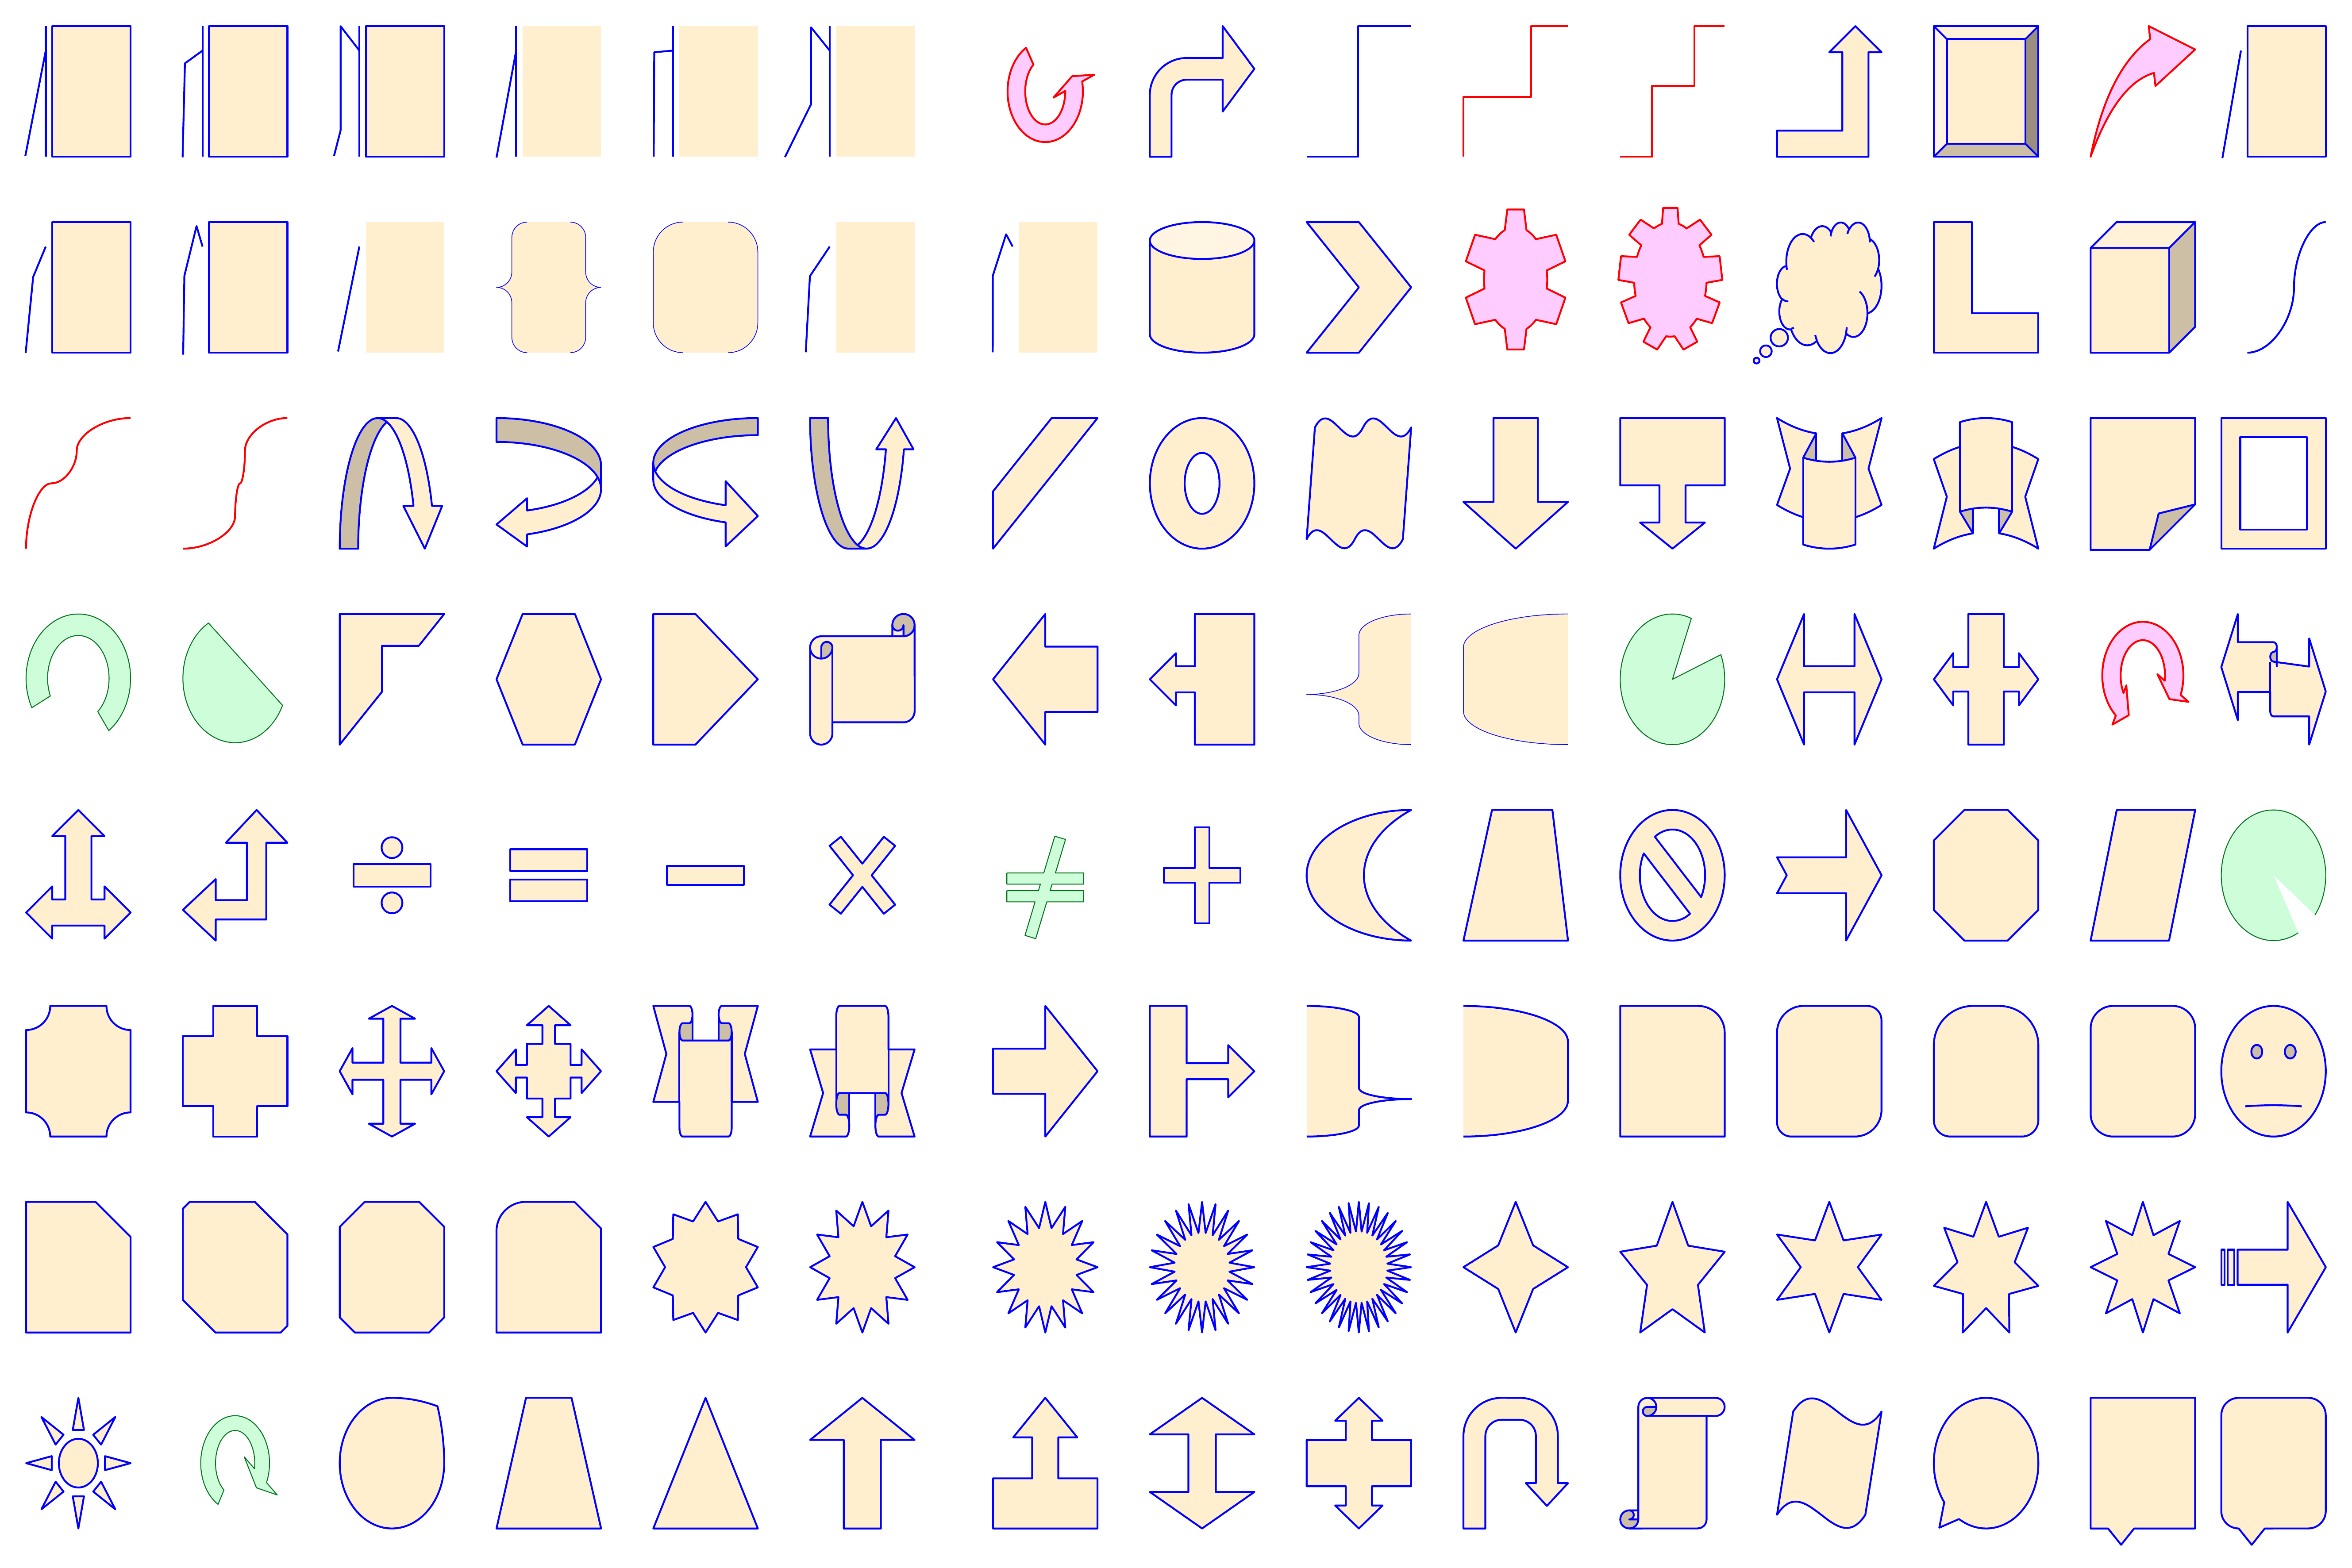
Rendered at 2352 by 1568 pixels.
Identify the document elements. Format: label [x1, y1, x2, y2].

text_box [836, 222, 915, 353]
text_box [2090, 26, 2195, 157]
text_box [1934, 1202, 2039, 1333]
text_box [2090, 1398, 2195, 1545]
text_box [667, 866, 744, 885]
text_box [26, 1006, 131, 1137]
text_box [1777, 614, 1882, 745]
text_box [200, 1415, 277, 1505]
text_box [1620, 614, 1725, 745]
text_box [1777, 222, 1882, 354]
text_box [183, 1202, 288, 1333]
text_box [496, 222, 601, 353]
text_box [510, 880, 587, 901]
text_box [1777, 418, 1882, 549]
text_box [2102, 622, 2189, 725]
text_box [381, 837, 403, 858]
text_box [653, 614, 758, 745]
text_box [1150, 1202, 1255, 1333]
text_box [1019, 222, 1097, 353]
text_box [1463, 418, 1568, 549]
text_box [93, 1417, 115, 1445]
text_box [510, 849, 587, 871]
text_box [1150, 1398, 1255, 1529]
text_box [496, 1398, 601, 1529]
text_box [679, 26, 758, 157]
text_box [1933, 418, 2039, 549]
text_box [2221, 1006, 2326, 1137]
text_box [2221, 1398, 2326, 1545]
text_box [381, 892, 403, 914]
text_box [2221, 1249, 2225, 1285]
text_box [26, 1202, 131, 1333]
text_box [1306, 1202, 1411, 1333]
text_box [41, 1481, 64, 1510]
text_box [993, 614, 1098, 745]
text_box [58, 1438, 98, 1488]
text_box [26, 1456, 52, 1470]
text_box [1150, 26, 1255, 157]
text_box [2228, 1249, 2235, 1285]
text_box [339, 418, 443, 549]
text_box [1620, 1398, 1725, 1529]
text_box [653, 1398, 758, 1529]
text_box [1306, 1006, 1412, 1137]
text_box [1753, 357, 1760, 364]
text_box [1306, 614, 1411, 745]
text_box [653, 1006, 758, 1137]
text_box [1007, 47, 1094, 142]
text_box [2090, 1202, 2195, 1333]
text_box [810, 1006, 915, 1137]
text_box [653, 1202, 758, 1333]
text_box [52, 26, 131, 157]
text_box [1620, 418, 1725, 549]
text_box [339, 1398, 444, 1529]
text_box [1150, 418, 1255, 549]
text_box [2221, 810, 2326, 941]
text_box [1620, 1202, 1725, 1333]
text_box [2090, 223, 2195, 353]
text_box [810, 614, 915, 745]
text_box [354, 864, 431, 887]
text_box [1620, 810, 1725, 941]
text_box [810, 1398, 915, 1529]
text_box [26, 614, 131, 731]
text_box [366, 26, 444, 157]
text_box [2090, 810, 2195, 941]
text_box [1620, 1006, 1725, 1137]
text_box [497, 418, 601, 547]
text_box [1760, 345, 1772, 357]
text_box [2248, 26, 2326, 157]
text_box [2221, 418, 2326, 549]
text_box [2090, 1006, 2195, 1137]
text_box [1306, 418, 1411, 549]
text_box [1306, 1398, 1411, 1529]
text_box [993, 1398, 1098, 1529]
text_box [1150, 614, 1255, 745]
text_box [1463, 1398, 1568, 1529]
text_box [209, 222, 287, 353]
text_box [993, 1006, 1098, 1137]
text_box [339, 1006, 444, 1137]
text_box [496, 1202, 601, 1333]
text_box [339, 614, 444, 745]
text_box [1466, 209, 1566, 350]
text_box [1934, 614, 2039, 745]
text_box [829, 837, 895, 914]
text_box [523, 26, 601, 157]
text_box [496, 614, 601, 745]
text_box [1150, 1006, 1255, 1137]
text_box [1463, 1202, 1568, 1333]
text_box [1934, 26, 2039, 157]
text_box [1933, 1006, 2039, 1137]
text_box [1777, 26, 1882, 157]
text_box [339, 1202, 444, 1333]
text_box [1777, 1006, 1882, 1137]
text_box [105, 1456, 131, 1470]
text_box [183, 1006, 288, 1137]
text_box [1463, 614, 1568, 745]
text_box [2237, 1202, 2326, 1333]
text_box [41, 1417, 64, 1445]
text_box [1934, 1398, 2039, 1529]
text_box [183, 623, 283, 743]
text_box [836, 26, 915, 157]
text_box [1306, 810, 1411, 941]
text_box [52, 222, 131, 353]
text_box [1306, 222, 1411, 353]
text_box [1934, 810, 2039, 941]
text_box [993, 418, 1098, 549]
text_box [366, 222, 444, 353]
text_box [1934, 222, 2039, 353]
text_box [93, 1481, 115, 1510]
text_box [1463, 1006, 1568, 1137]
text_box [1777, 1398, 1882, 1528]
text_box [2221, 614, 2326, 745]
text_box [653, 222, 758, 353]
text_box [1463, 810, 1568, 941]
text_box [73, 1398, 84, 1430]
text_box [993, 1202, 1098, 1333]
text_box [26, 810, 131, 939]
text_box [810, 418, 914, 549]
text_box [183, 810, 288, 941]
text_box [1163, 827, 1241, 923]
text_box [73, 1496, 84, 1529]
text_box [496, 1006, 601, 1137]
text_box [1007, 836, 1084, 939]
text_box [209, 26, 288, 157]
text_box [1618, 208, 1723, 350]
text_box [1771, 329, 1788, 347]
text_box [1777, 1202, 1882, 1333]
text_box [653, 418, 758, 547]
text_box [2090, 418, 2195, 550]
text_box [1150, 242, 1255, 353]
text_box [810, 1202, 915, 1333]
text_box [1777, 810, 1882, 941]
